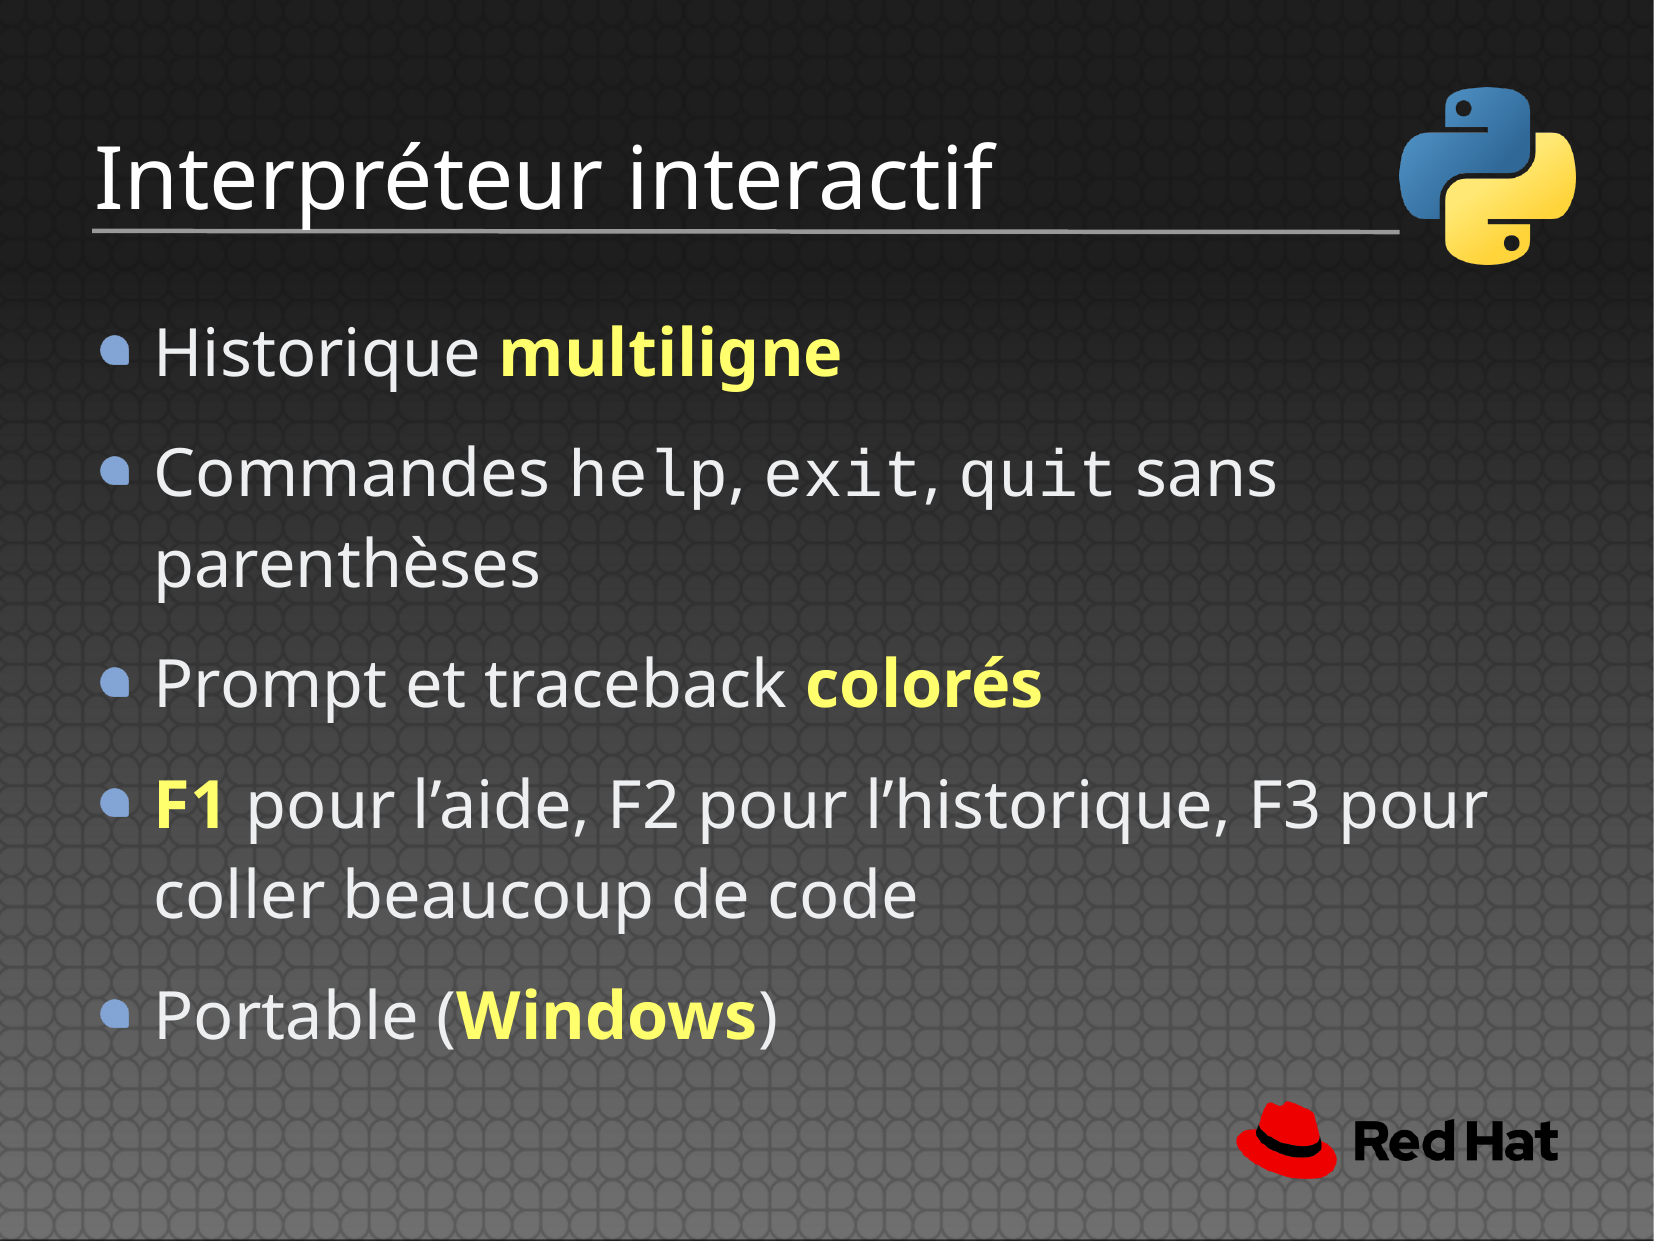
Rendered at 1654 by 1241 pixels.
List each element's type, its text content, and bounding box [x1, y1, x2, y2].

title Interpréteur interactif [94, 100, 1426, 251]
list Historique multiligne Commandes help, exit, quit sans parenthèses Prompt et traceback colorés F1 pour l’aide, F2 pour l’historique, F3 pour coller beaucoup de code Portable (Windows) [82, 304, 1629, 1045]
picture [0, 0, 1654, 1241]
